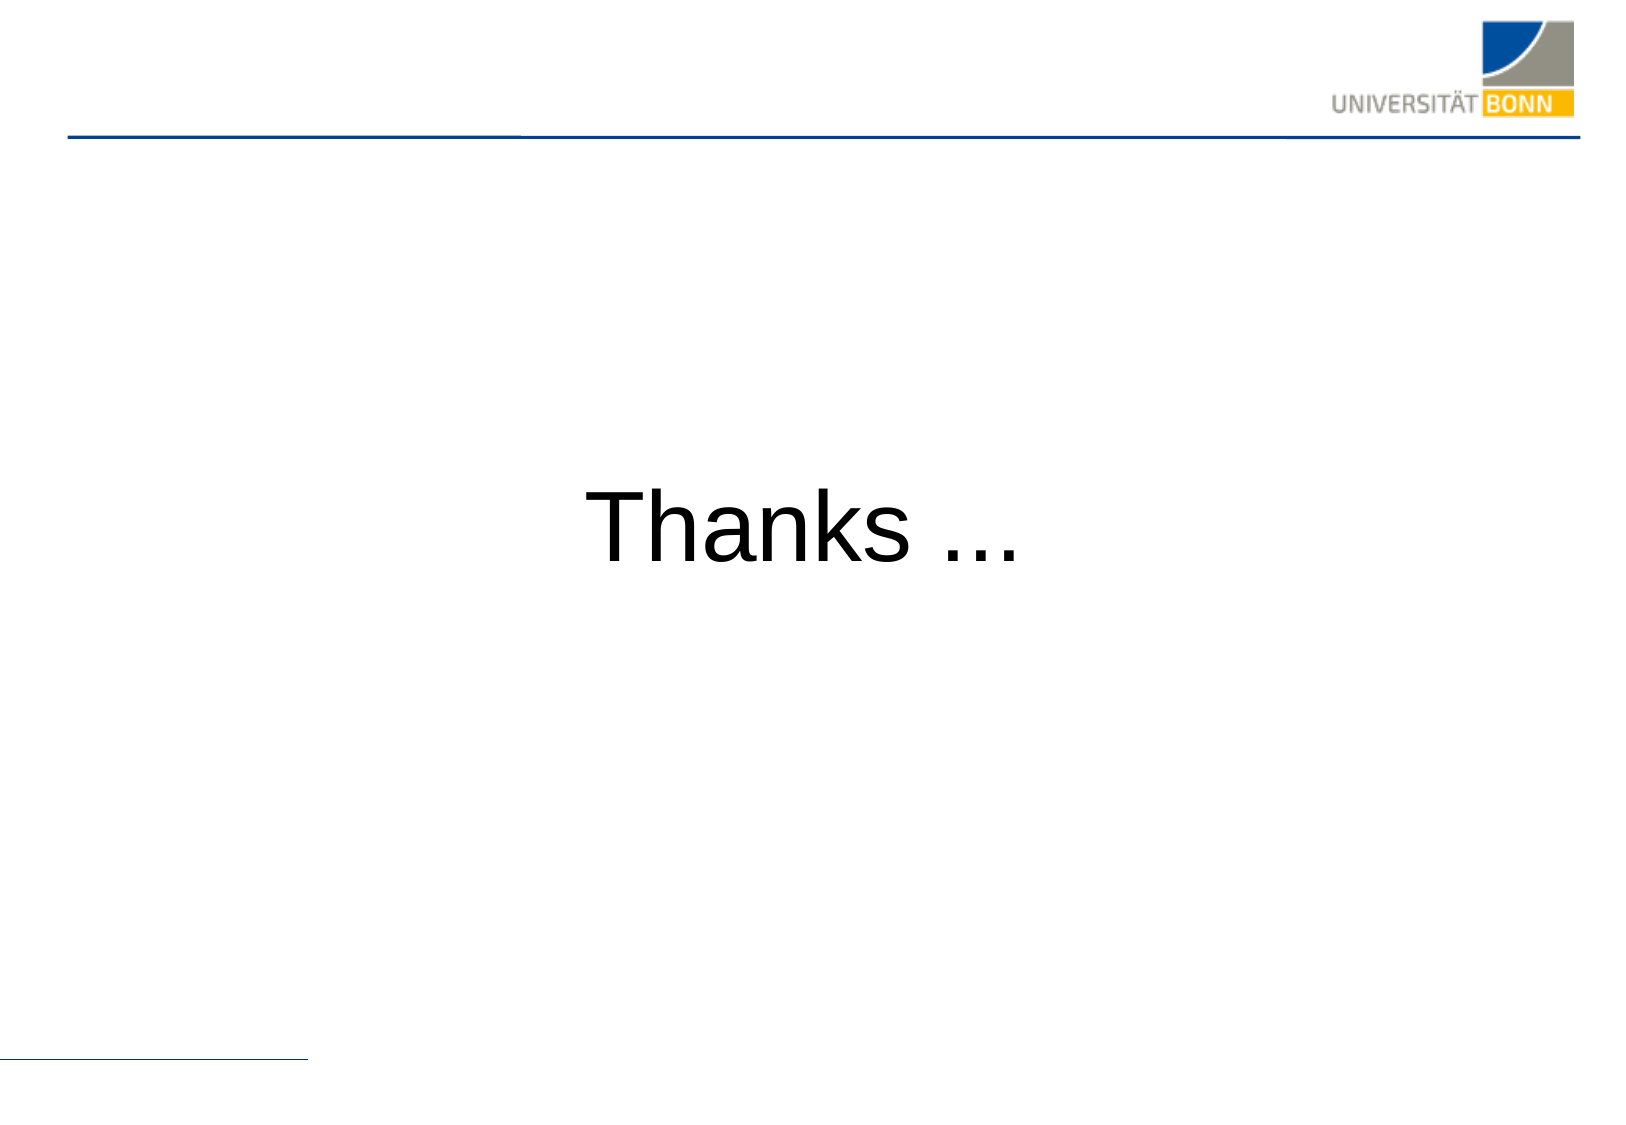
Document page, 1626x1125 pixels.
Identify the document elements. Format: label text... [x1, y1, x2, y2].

text_box Thanks ... [570, 463, 1049, 591]
picture [1330, 0, 1574, 137]
